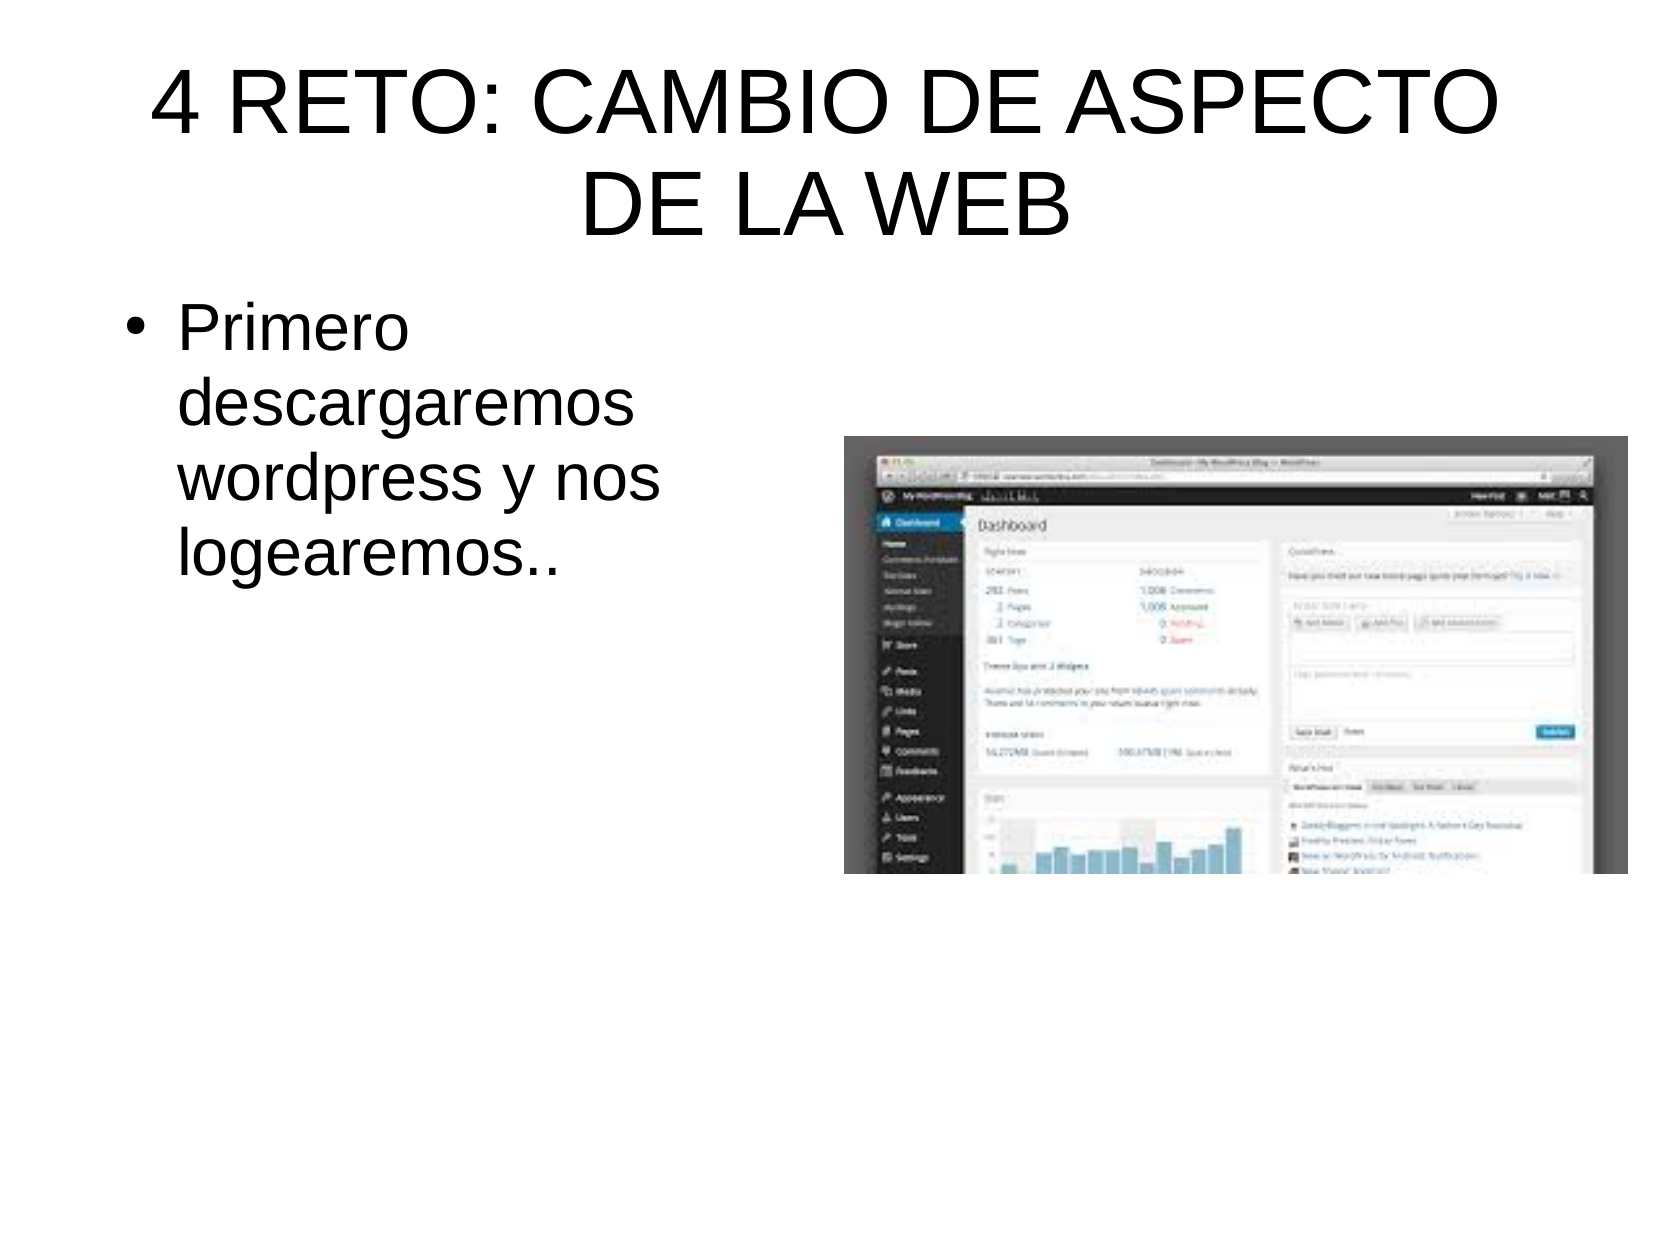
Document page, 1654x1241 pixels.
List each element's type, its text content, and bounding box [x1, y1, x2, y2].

picture [844, 436, 1628, 875]
list Primero descargaremos wordpress y nos logearemos.. [106, 290, 833, 1010]
title 4 RETO: CAMBIO DE ASPECTO DE LA WEB [82, 49, 1571, 257]
